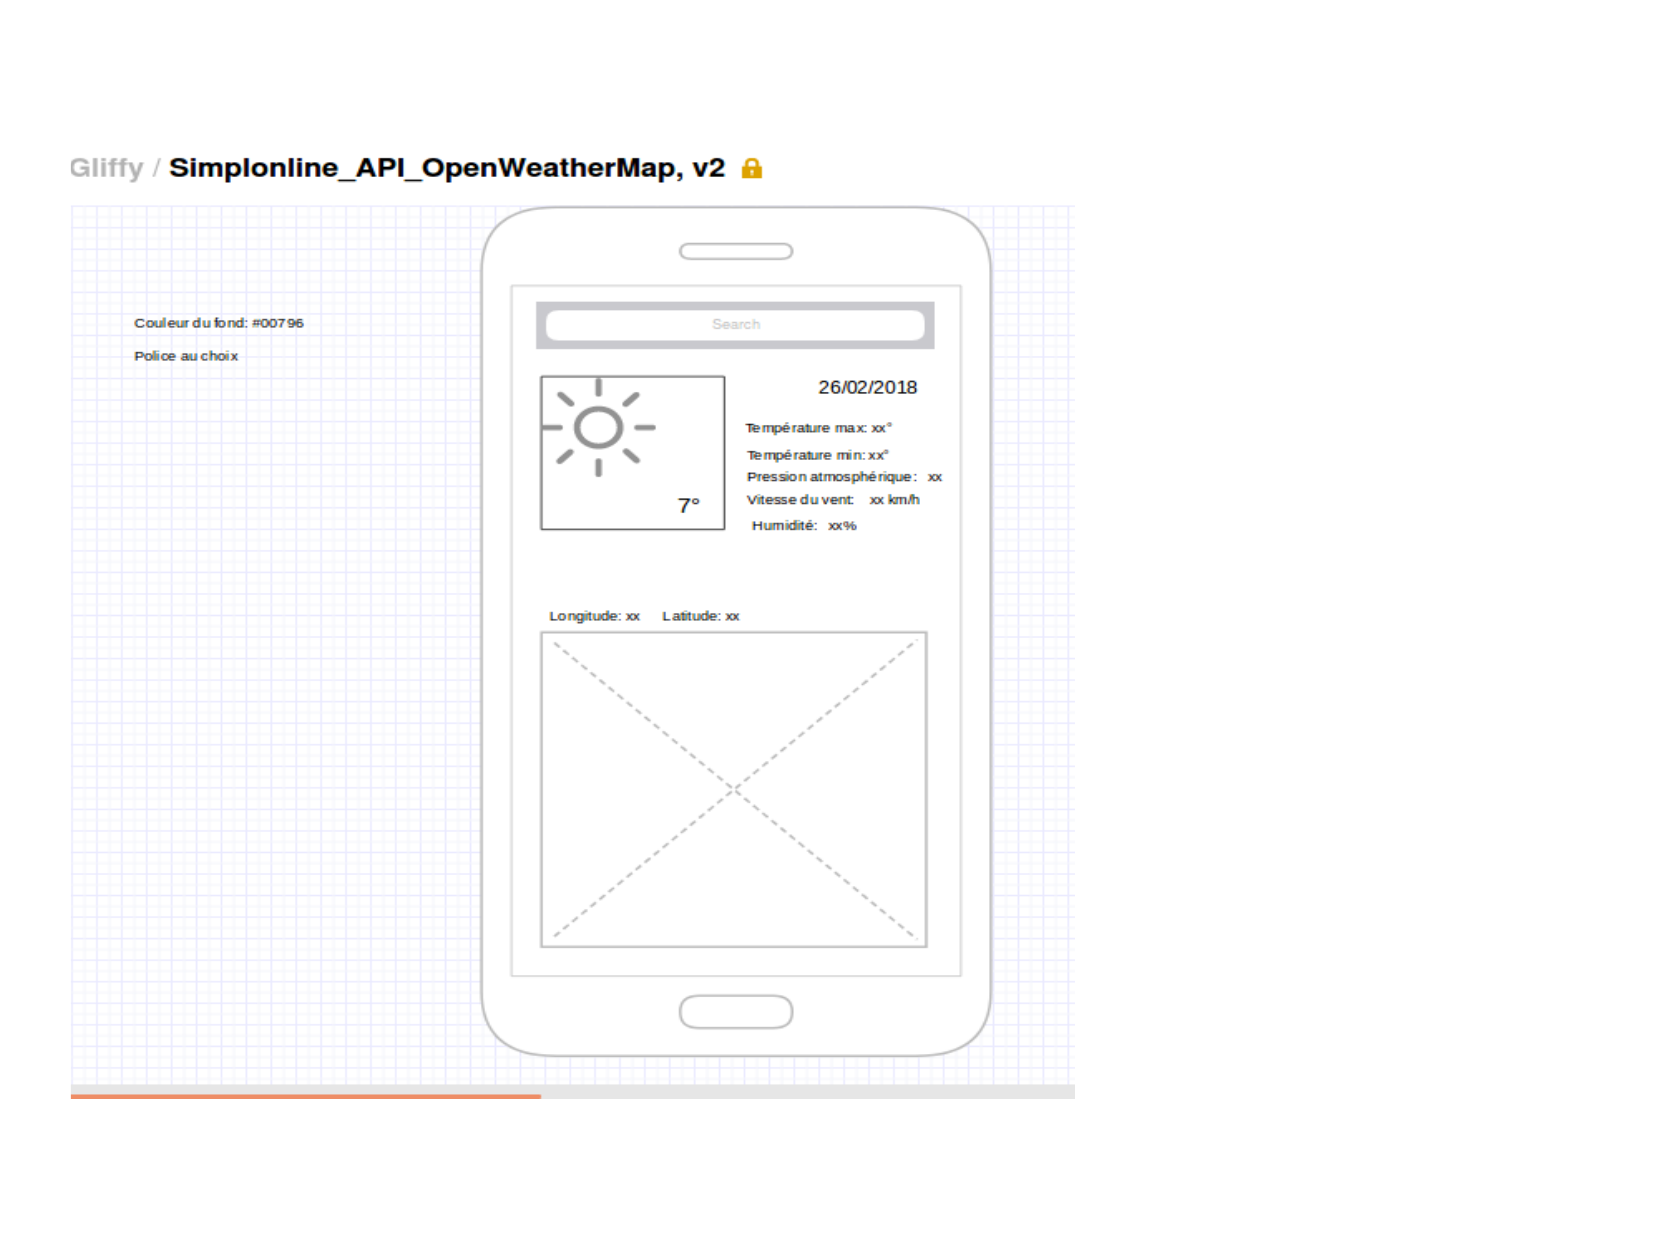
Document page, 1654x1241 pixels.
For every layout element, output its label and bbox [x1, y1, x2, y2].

picture [70, 141, 1075, 1099]
